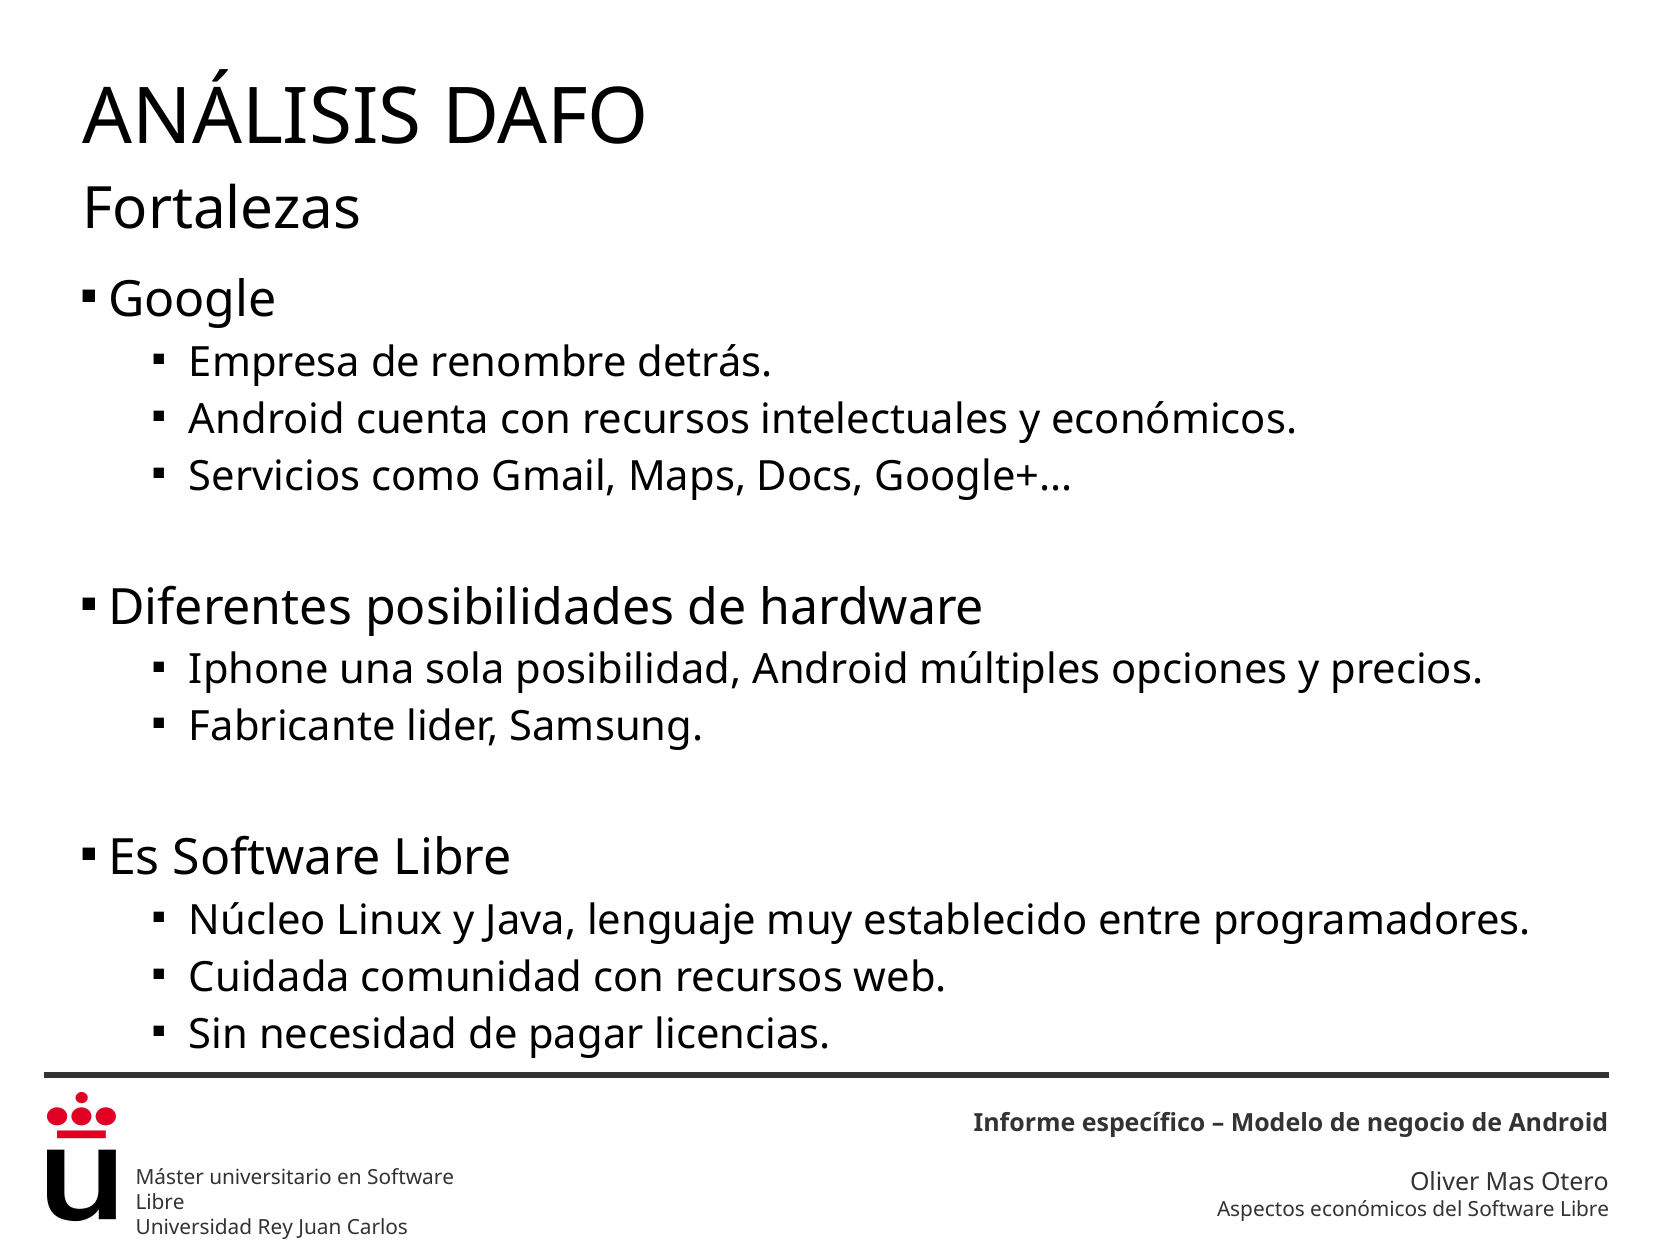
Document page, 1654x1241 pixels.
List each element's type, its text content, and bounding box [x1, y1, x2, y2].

text_box Informe específico – Modelo de negocio de Android Oliver Mas Otero Aspectos económicos del Software Libre [885, 1098, 1625, 1229]
text_box Máster universitario en Software Libre Universidad Rey Juan Carlos [120, 1168, 514, 1234]
text_box Google Empresa de renombre detrás. Android cuenta con recursos intelectuales y económicos. Servicios como Gmail, Maps, Docs, Google+... Diferentes posibilidades de hardware Iphone una sola posibilidad, Android múltiples opciones y precios. Fabricante lider, Samsung. Es Software Libre Núcleo Linux y Java, lenguaje muy establecido entre programadores. Cuidada comunidad con recursos web. Sin necesidad de pagar licencias. [82, 290, 1571, 1034]
picture [47, 1092, 119, 1228]
title ANÁLISIS DAFO Fortalezas [82, 49, 1571, 257]
